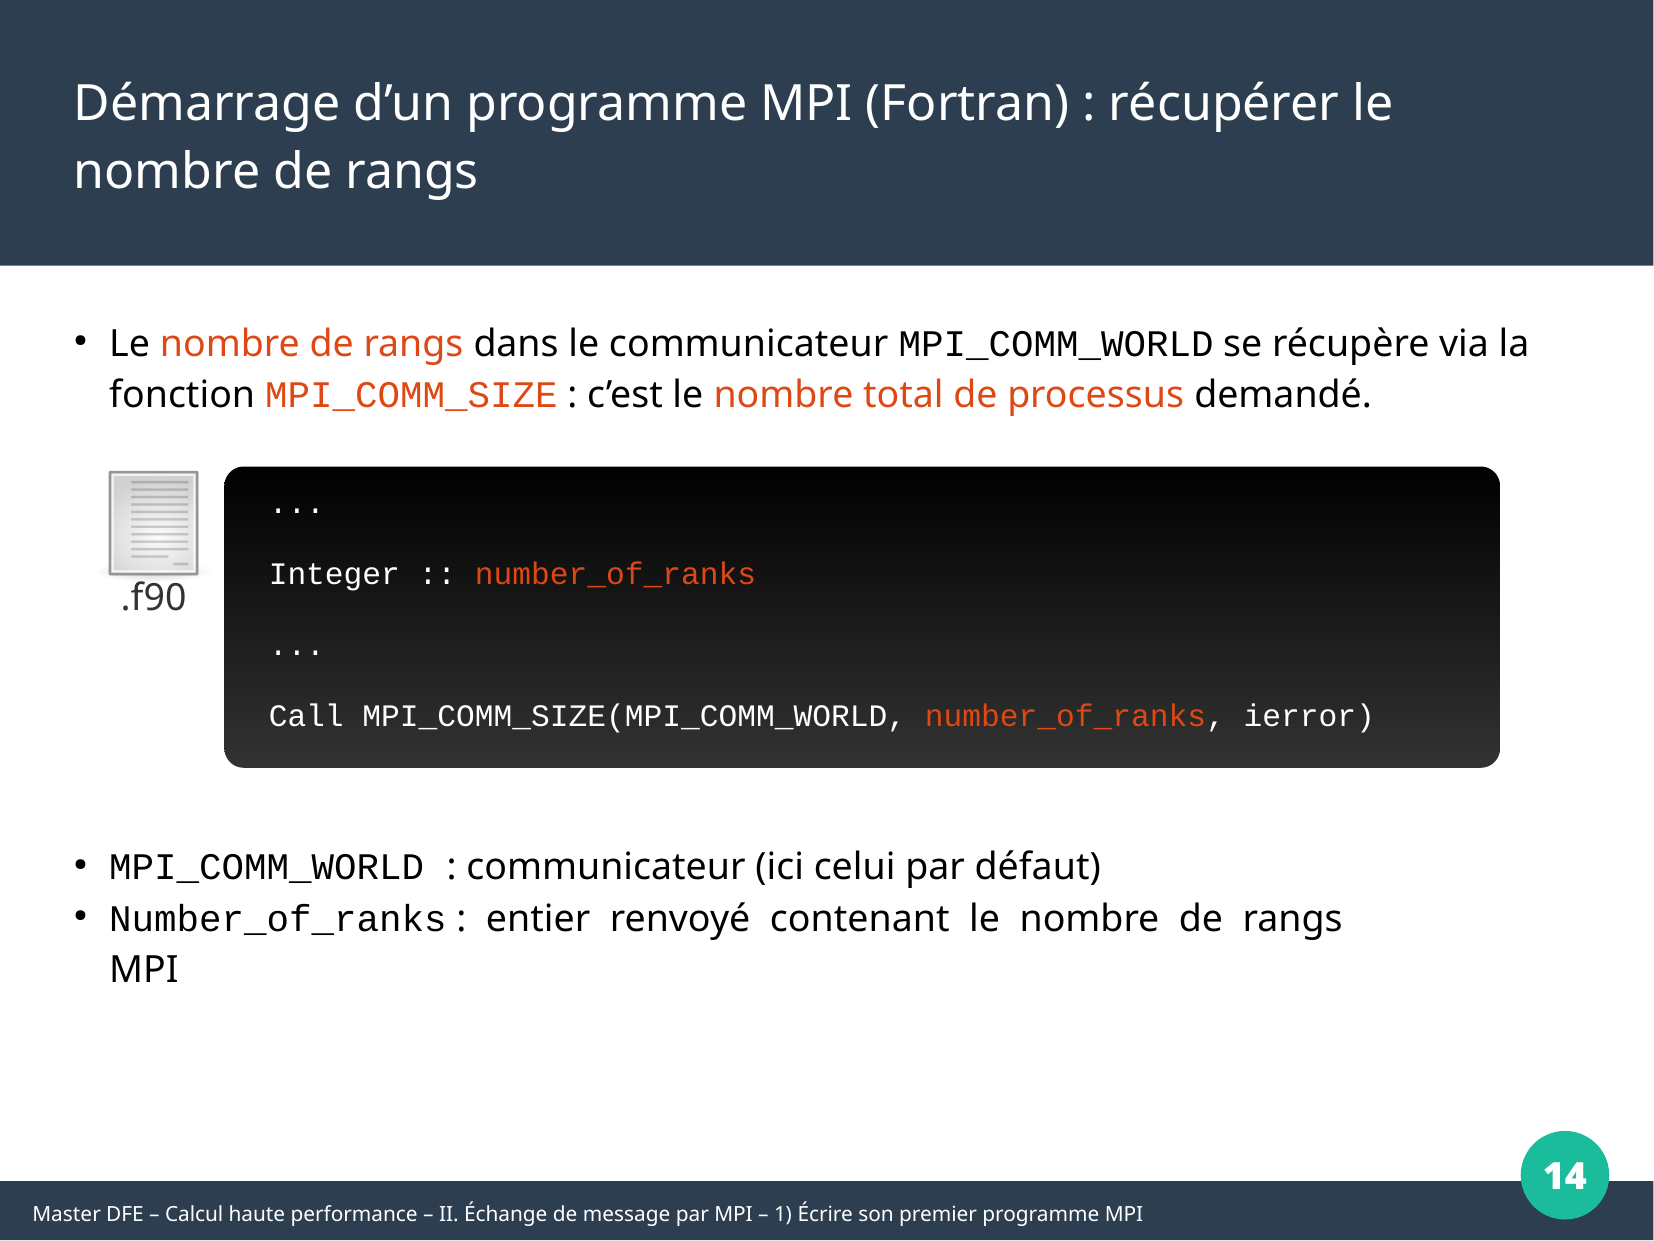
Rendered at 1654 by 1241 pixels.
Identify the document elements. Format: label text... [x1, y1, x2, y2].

text_box MPI_COMM_WORLD : communicateur (ici celui par défaut) Number_of_ranks : entier renvoyé contenant le nombre de rangs MPI [59, 832, 1359, 1000]
text_box ... Integer :: number_of_ranks ... Call MPI_COMM_SIZE(MPI_COMM_WORLD, number_of_ranks, ierror) [253, 480, 1477, 804]
text_box .f90 [76, 563, 231, 629]
text_box Le nombre de rangs dans le communicateur MPI_COMM_WORLD se récupère via la fonction MPI_COMM_SIZE : c’est le nombre total de processus demandé. [59, 308, 1619, 428]
text_box Master DFE – Calcul haute performance – II. Échange de message par MPI – 1) Écrire son premier programme MPI [17, 1191, 1436, 1235]
text_box Démarrage d’un programme MPI (Fortran) : récupérer le nombre de rangs [59, 59, 1477, 209]
text_box [224, 466, 1501, 768]
picture [94, 466, 213, 563]
